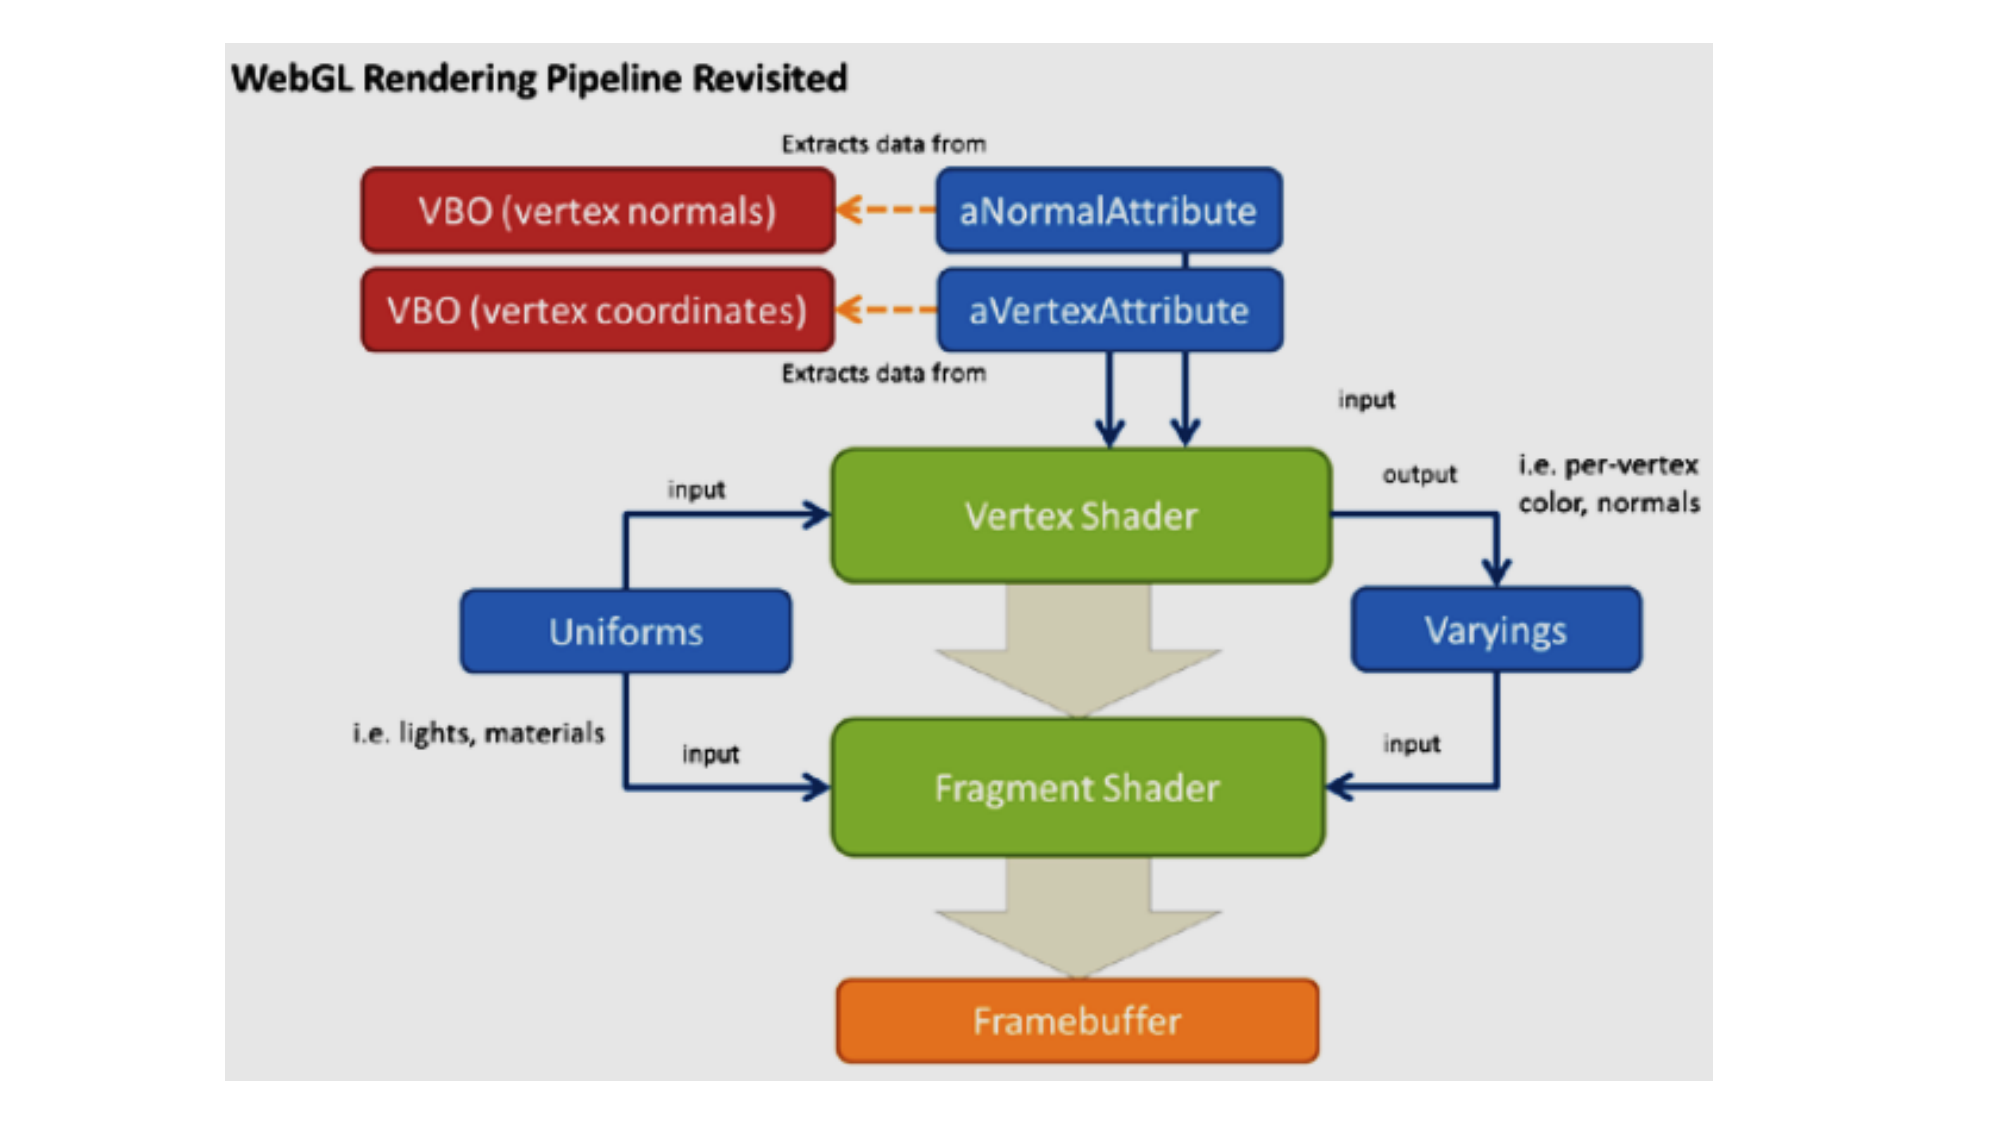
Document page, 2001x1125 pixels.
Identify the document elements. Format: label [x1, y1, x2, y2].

picture [225, 43, 1713, 1081]
